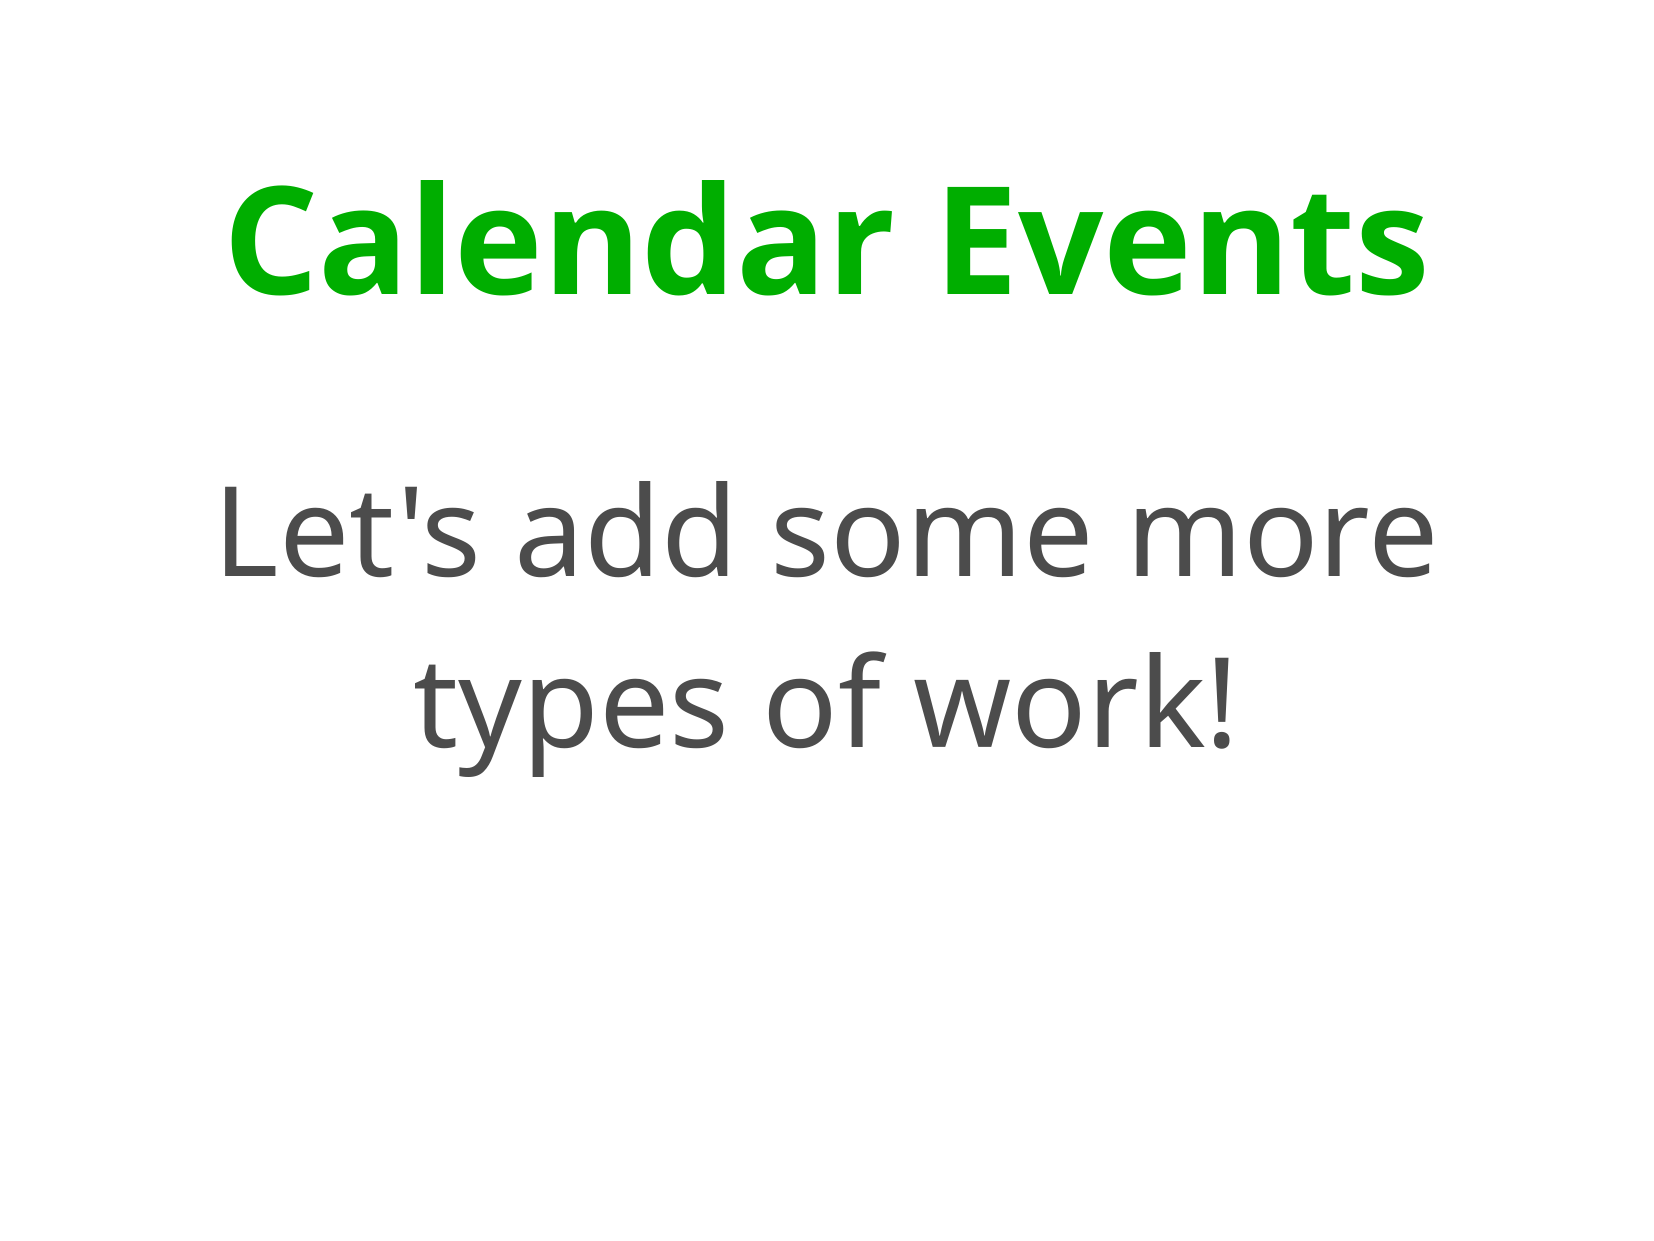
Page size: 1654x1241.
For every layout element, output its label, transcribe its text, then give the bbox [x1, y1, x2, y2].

list Let's add some more types of work! [59, 442, 1595, 1211]
title Calendar Events [59, 59, 1595, 414]
